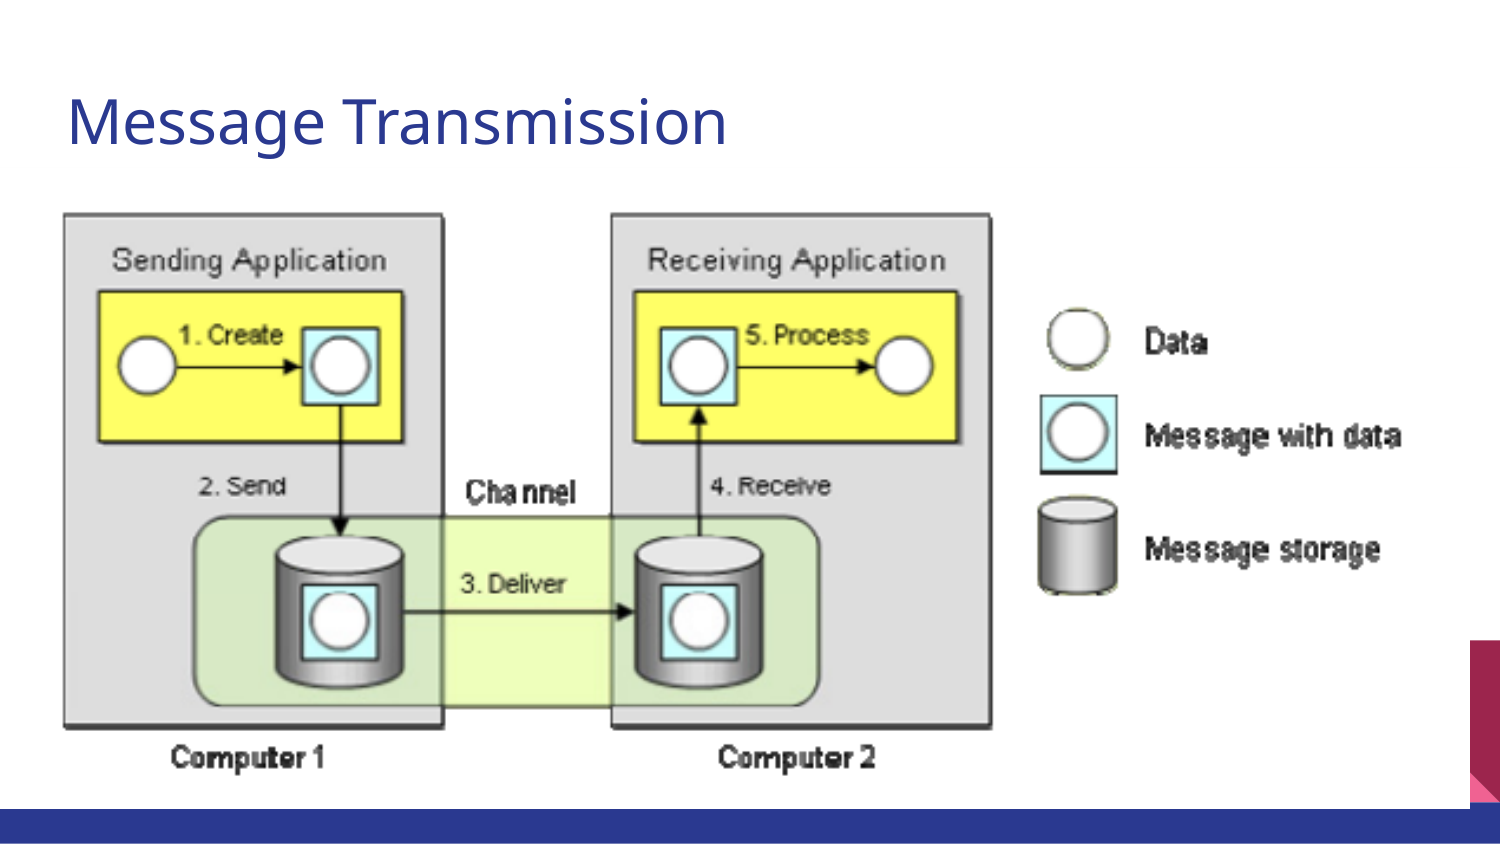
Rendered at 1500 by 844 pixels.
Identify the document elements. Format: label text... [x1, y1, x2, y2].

title Message Transmission [51, 67, 1449, 166]
picture [0, 166, 1470, 809]
